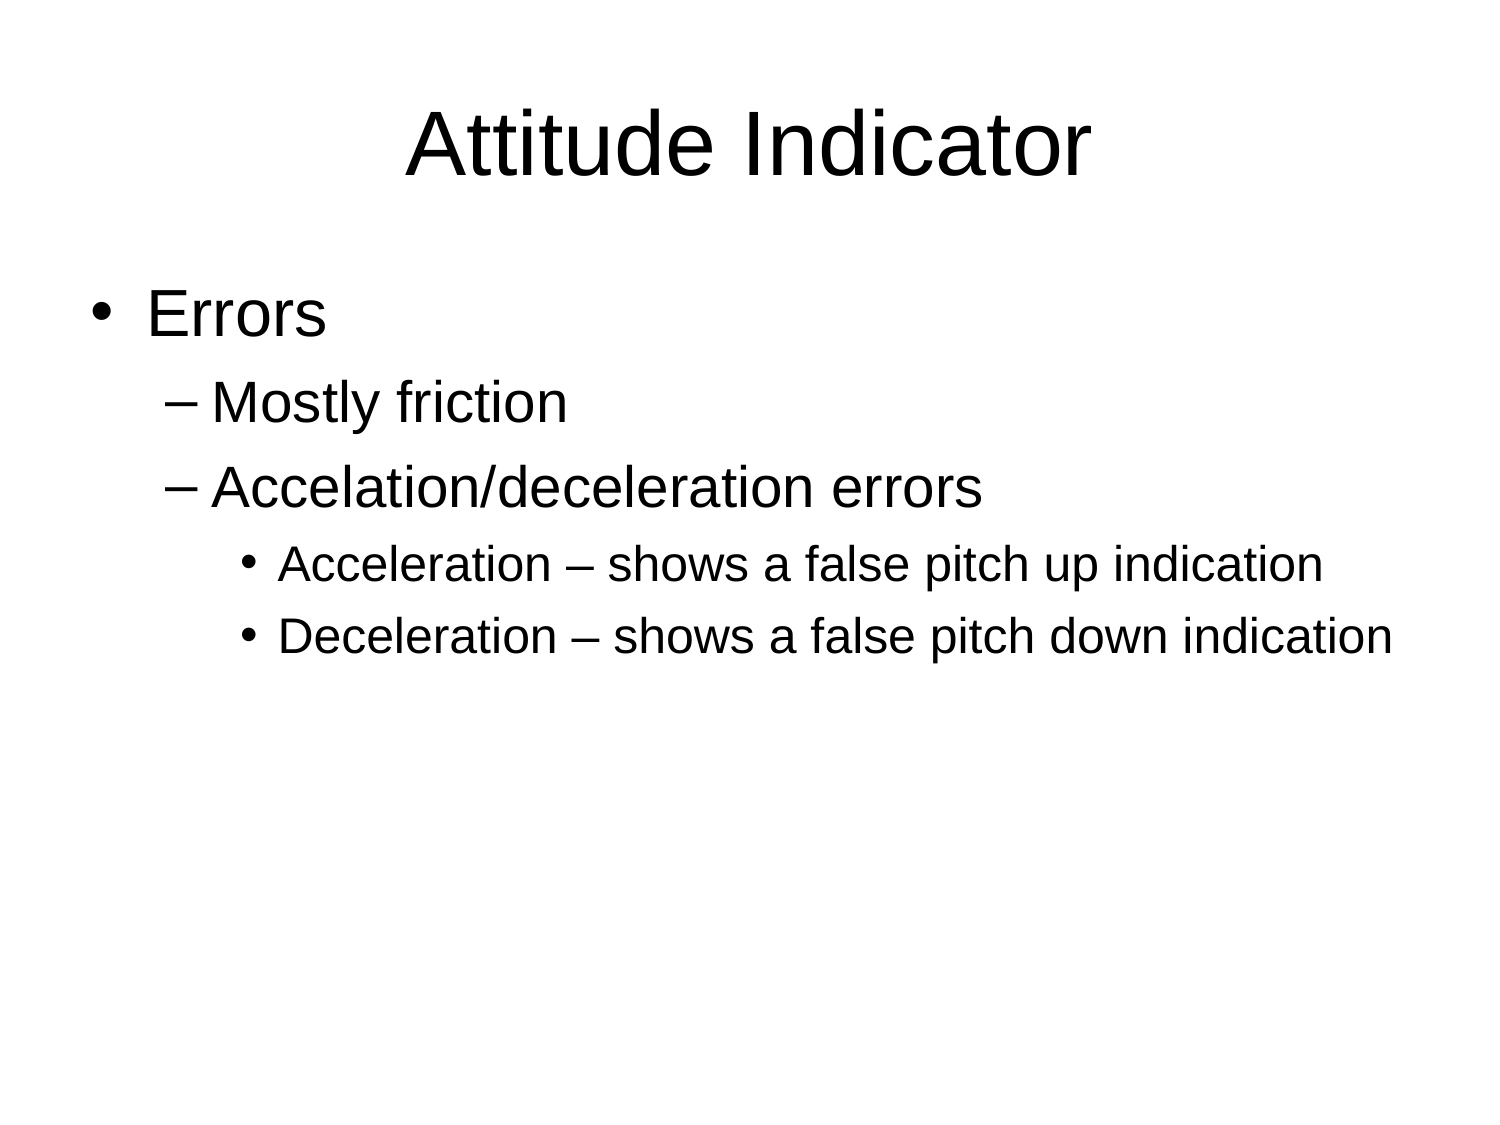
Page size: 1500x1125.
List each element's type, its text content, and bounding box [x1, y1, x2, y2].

list Errors Mostly friction Accelation/deceleration errors Acceleration – shows a false pitch up indication Deceleration – shows a false pitch down indication [75, 262, 1426, 1006]
title Attitude Indicator [75, 45, 1426, 233]
